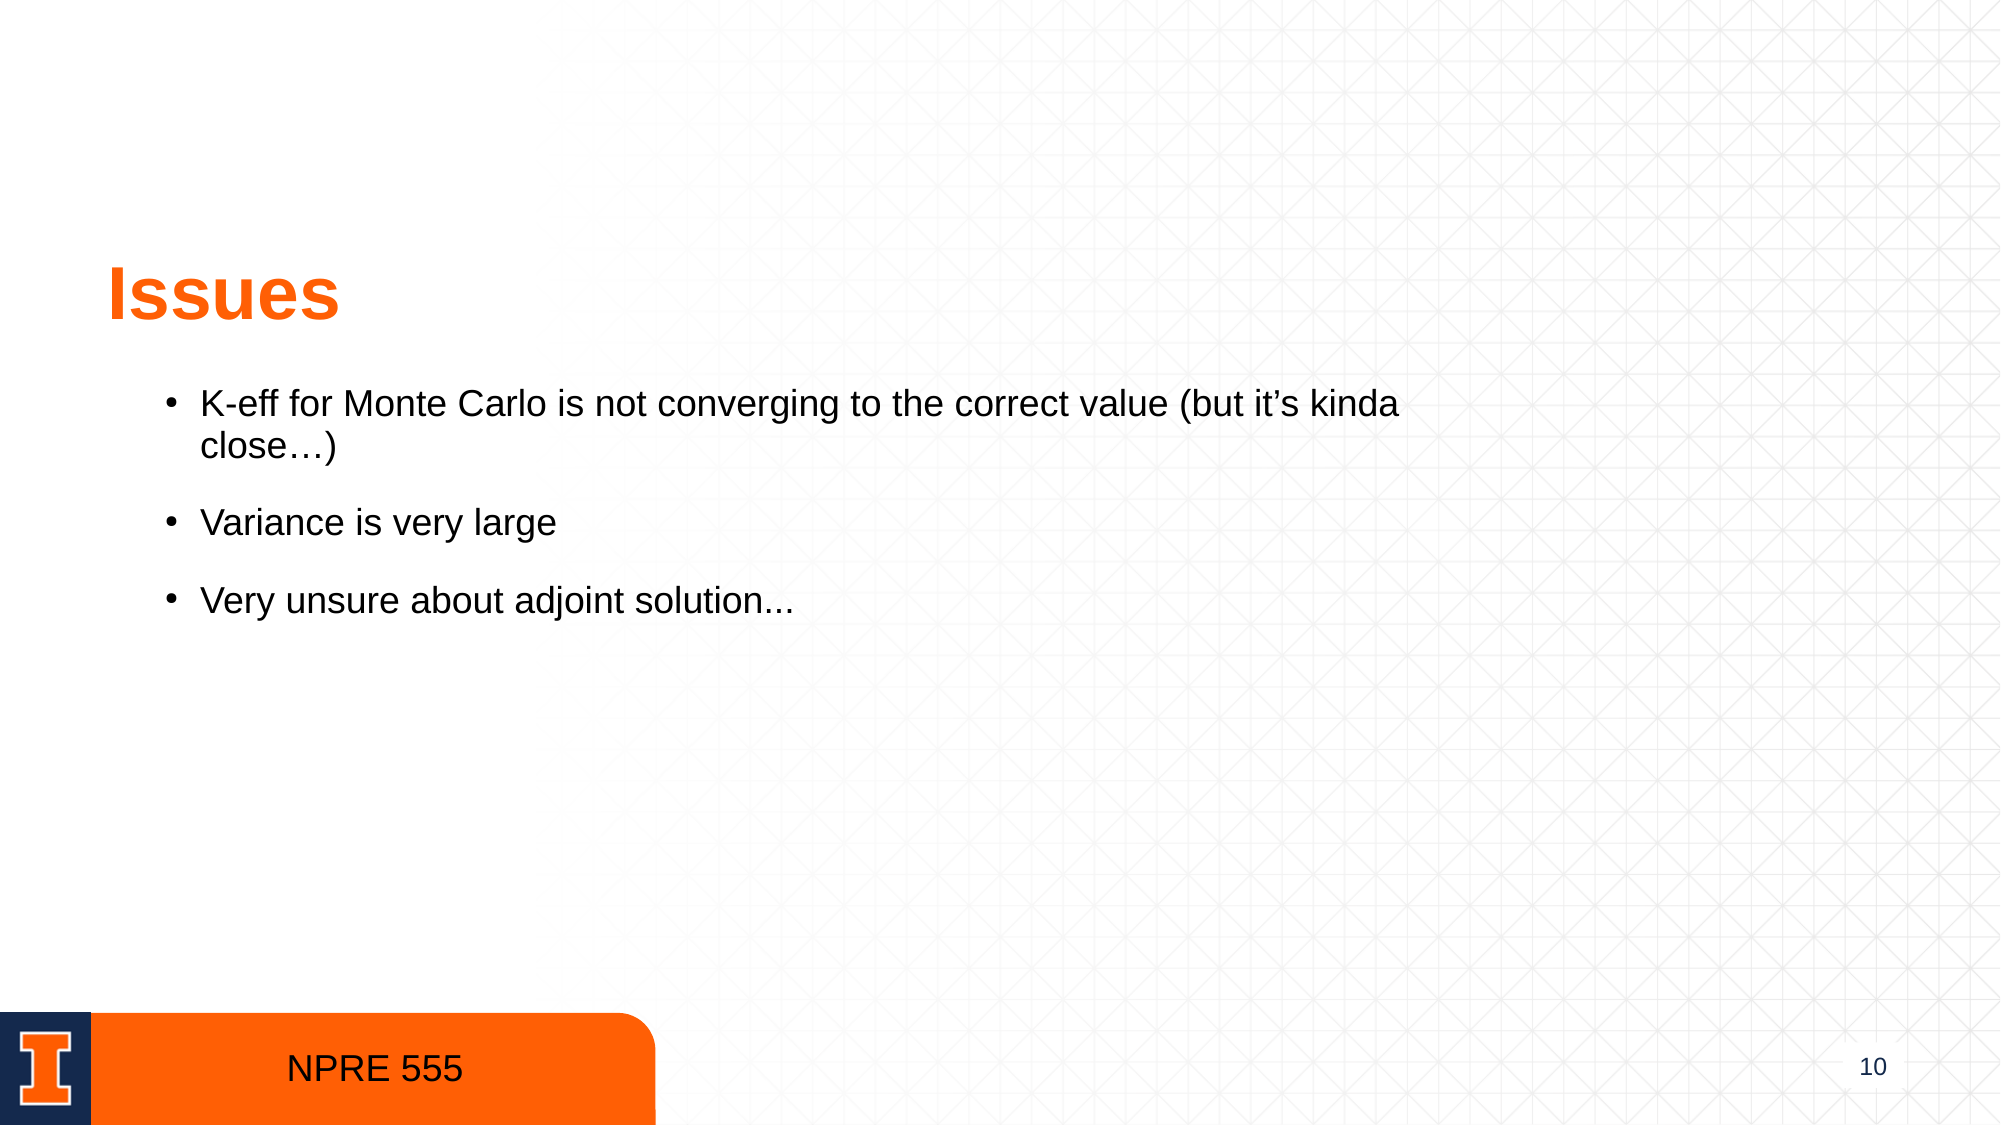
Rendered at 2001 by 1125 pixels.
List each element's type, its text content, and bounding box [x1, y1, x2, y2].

picture [0, 0, 2001, 1125]
title Issues [93, 246, 1234, 343]
text_box K-eff for Monte Carlo is not converging to the correct value (but it’s kinda close…) Variance is very large Very unsure about adjoint solution... [150, 375, 1501, 901]
text_box NPRE 555 [187, 1050, 563, 1088]
